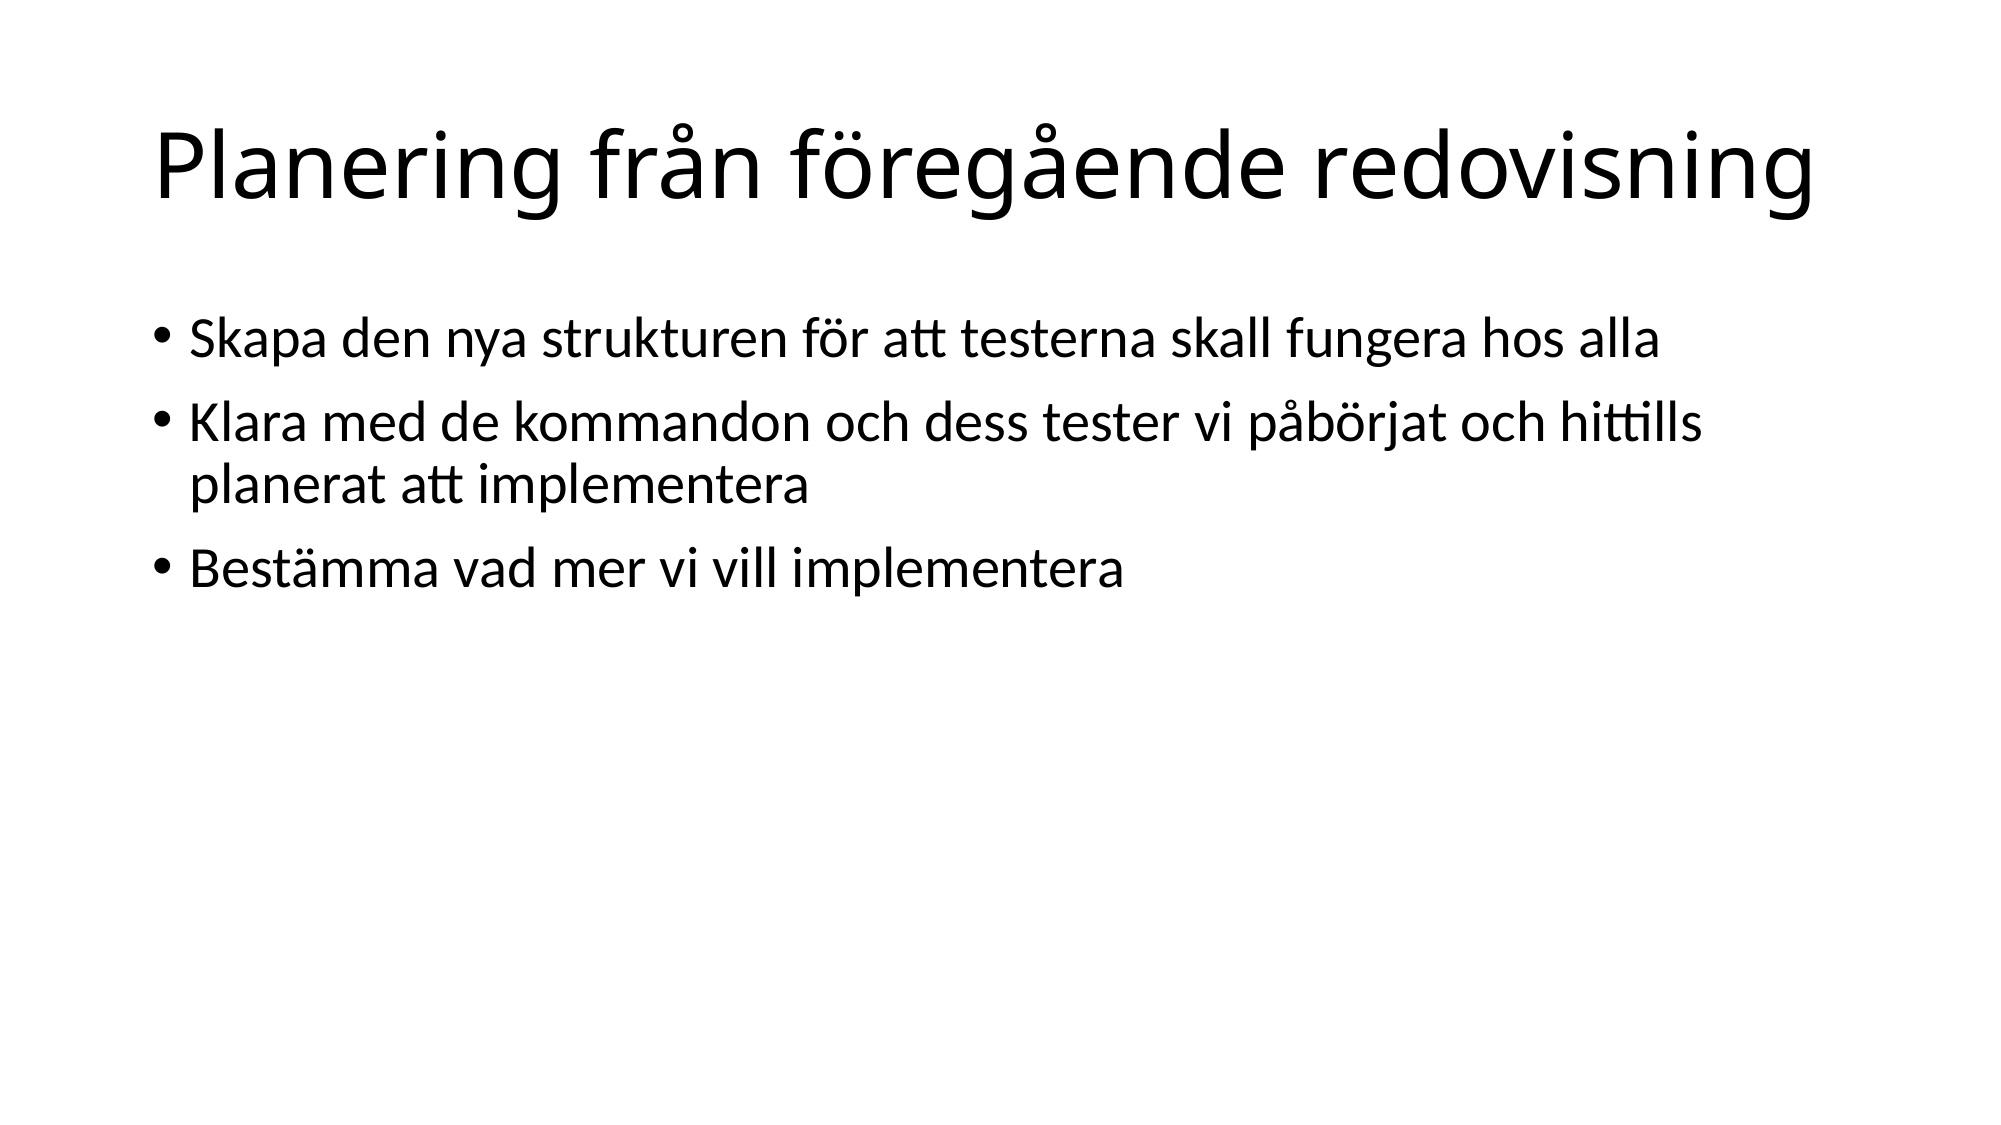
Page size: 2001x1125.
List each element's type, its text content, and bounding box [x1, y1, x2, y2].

title Planering från föregående redovisning [137, 59, 1863, 278]
list Skapa den nya strukturen för att testerna skall fungera hos alla Klara med de kommandon och dess tester vi påbörjat och hittills planerat att implementera Bestämma vad mer vi vill implementera [137, 299, 1863, 1014]
